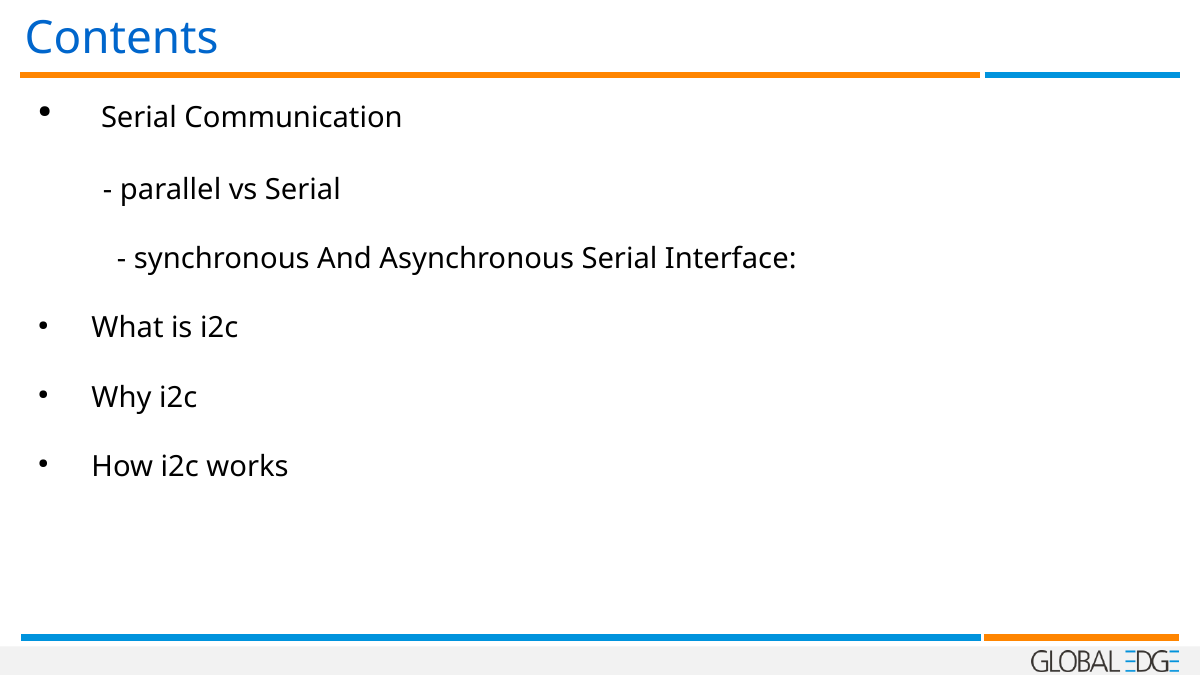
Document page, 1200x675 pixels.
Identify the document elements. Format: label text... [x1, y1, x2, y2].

picture [1031, 650, 1179, 672]
title Contents [12, 9, 1088, 64]
list Serial Communication - parallel vs Serial - synchronous And Asynchronous Serial Interface: What is i2c Why i2c How i2c works [20, 87, 1179, 628]
